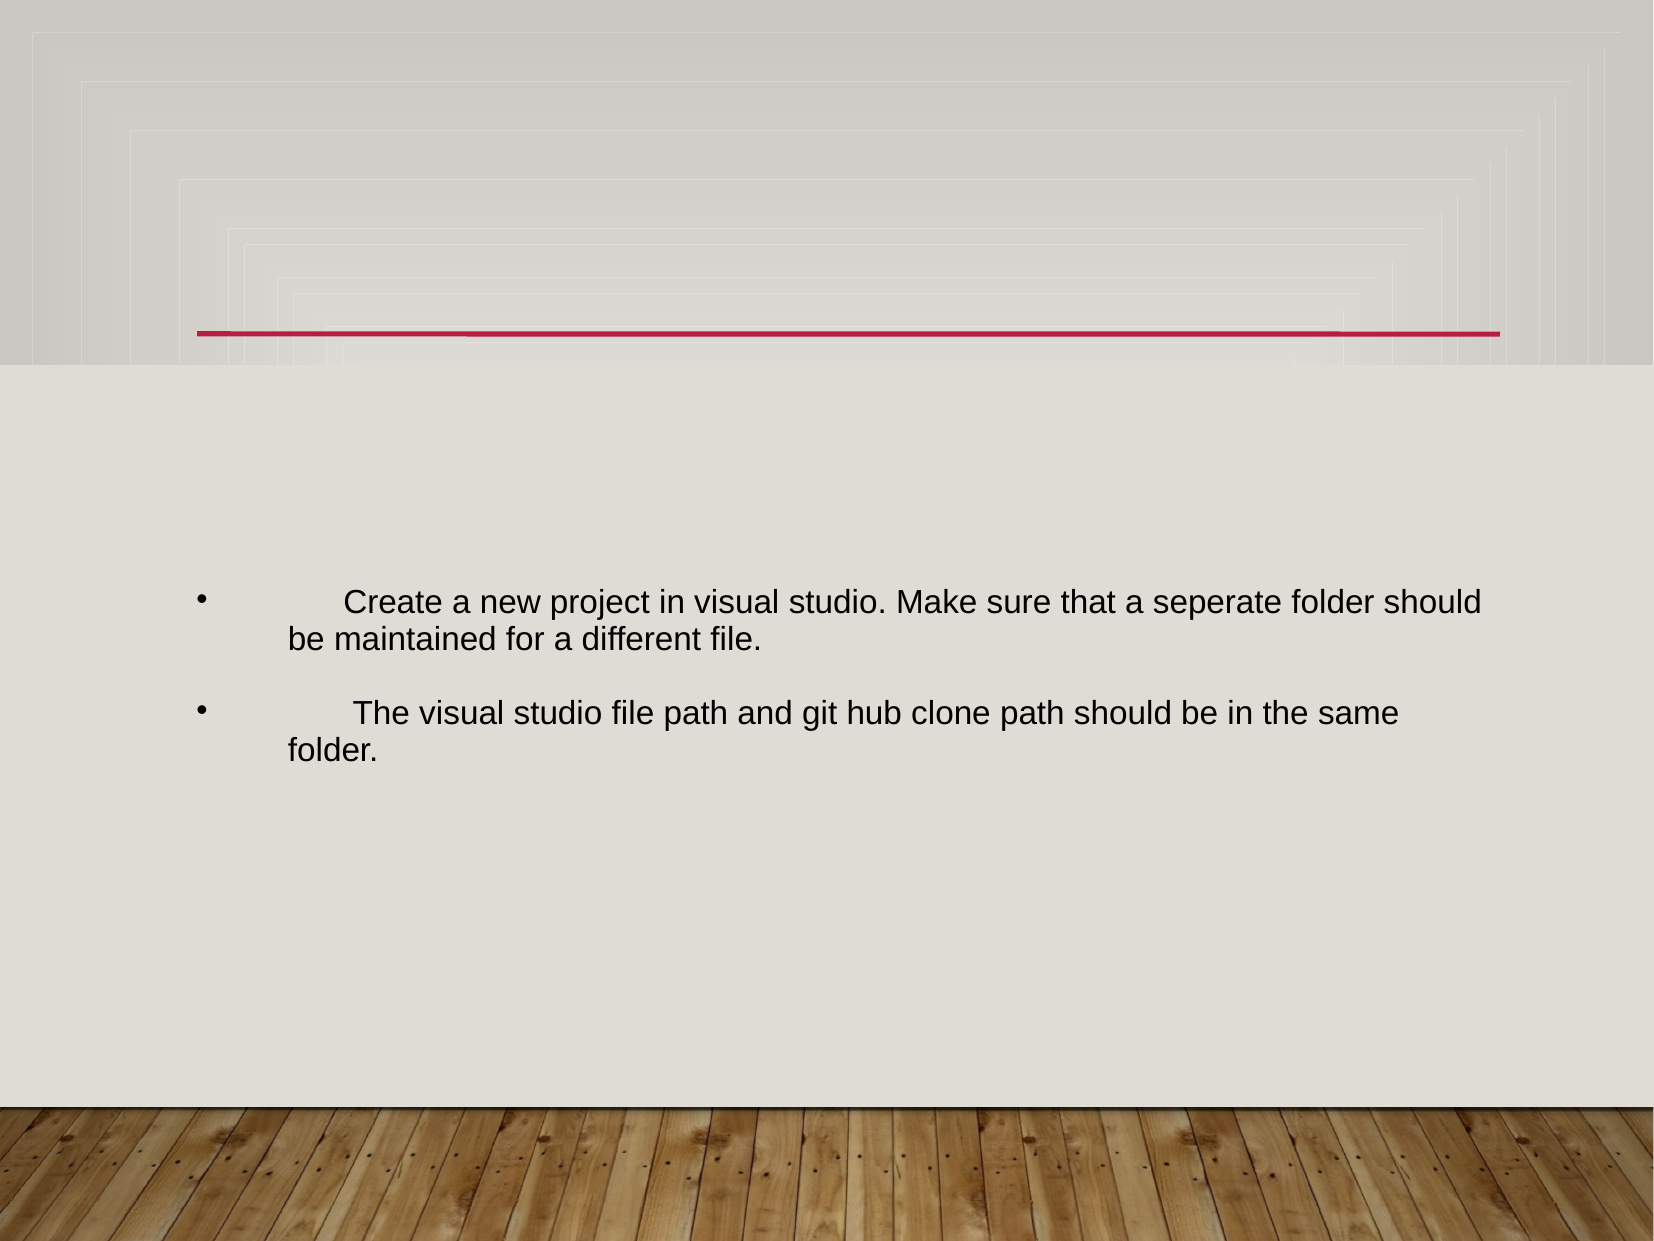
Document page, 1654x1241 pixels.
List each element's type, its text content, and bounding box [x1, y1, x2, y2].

picture [0, 1107, 1654, 1241]
subtitle Create a new project in visual studio. Make sure that a seperate folder should be maintained for a different file. The visual studio file path and git hub clone path should be in the same folder. [196, 364, 1499, 988]
